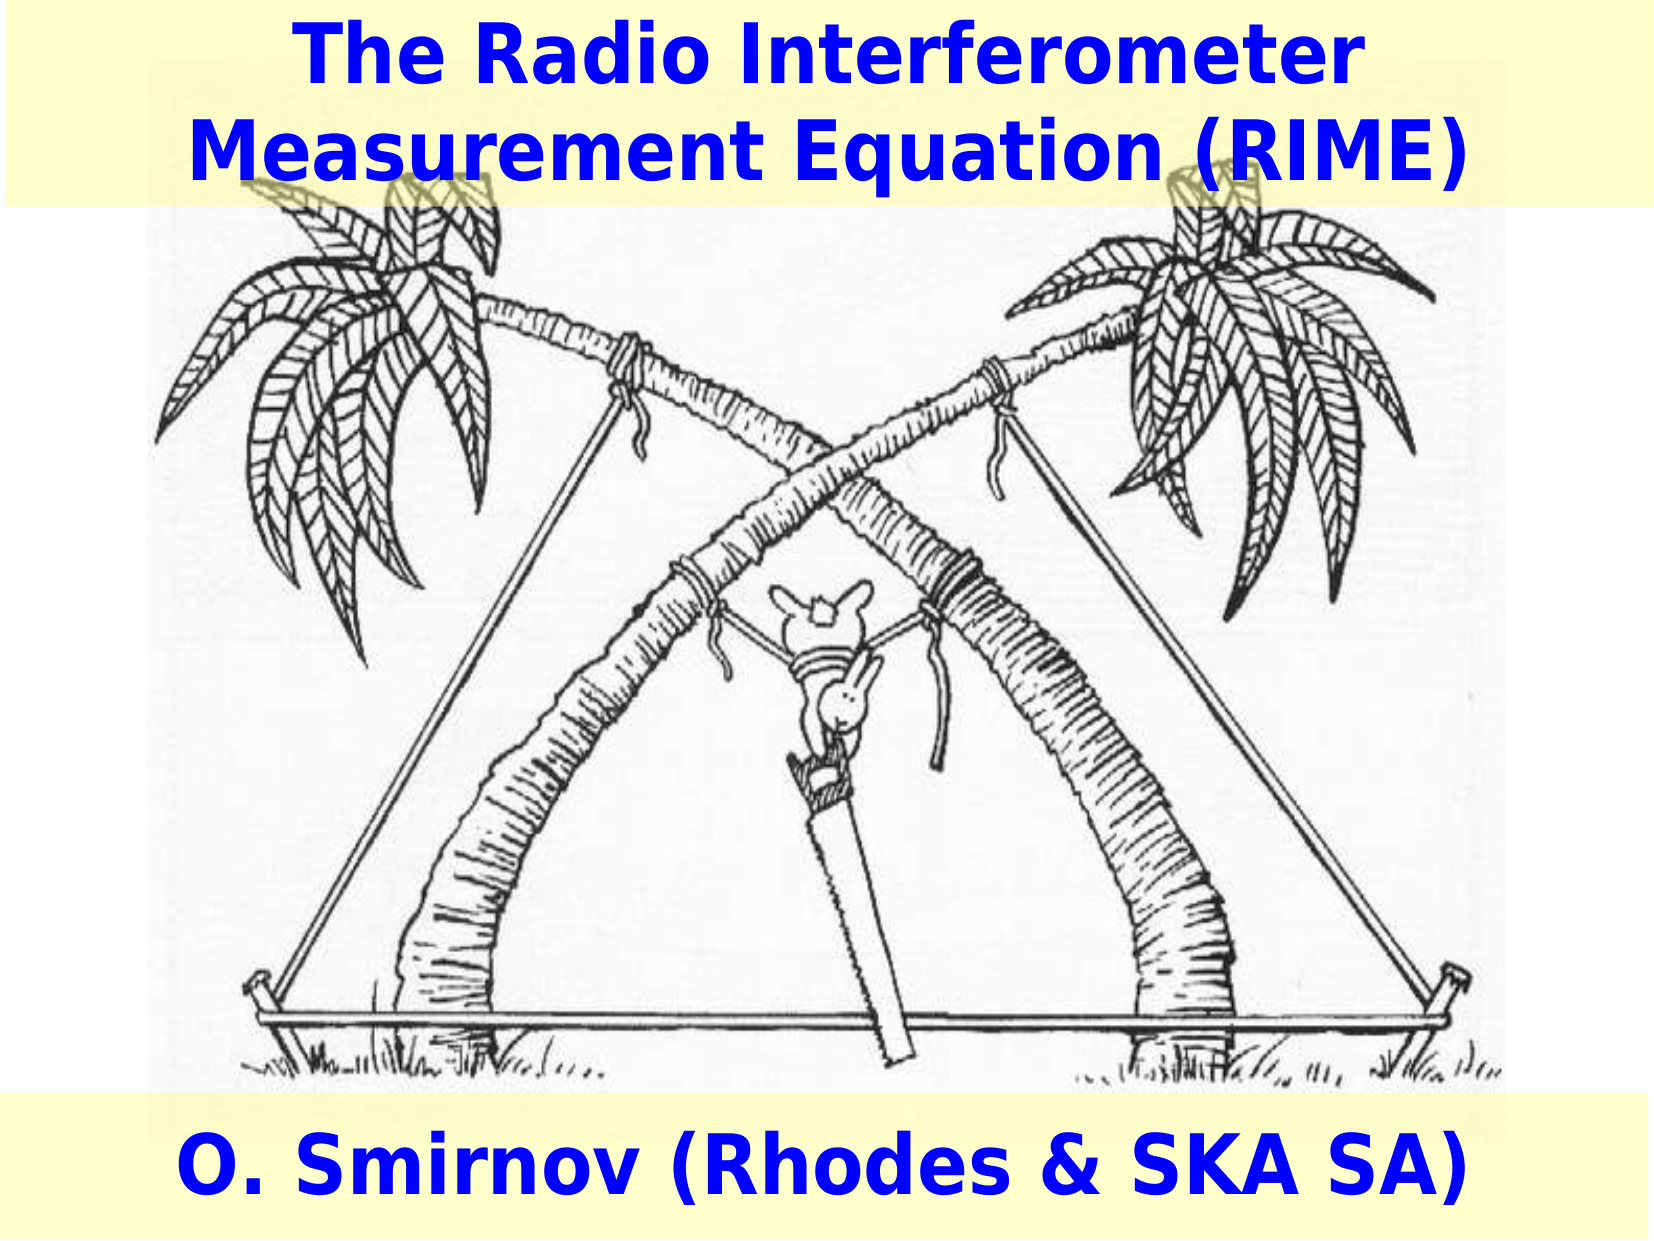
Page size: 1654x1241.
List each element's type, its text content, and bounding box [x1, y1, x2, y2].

title O. Smirnov (Rhodes & SKA SA) [0, 1092, 1649, 1241]
picture [147, 207, 1506, 1092]
title The Radio Interferometer Measurement Equation (RIME) [5, 0, 1654, 207]
